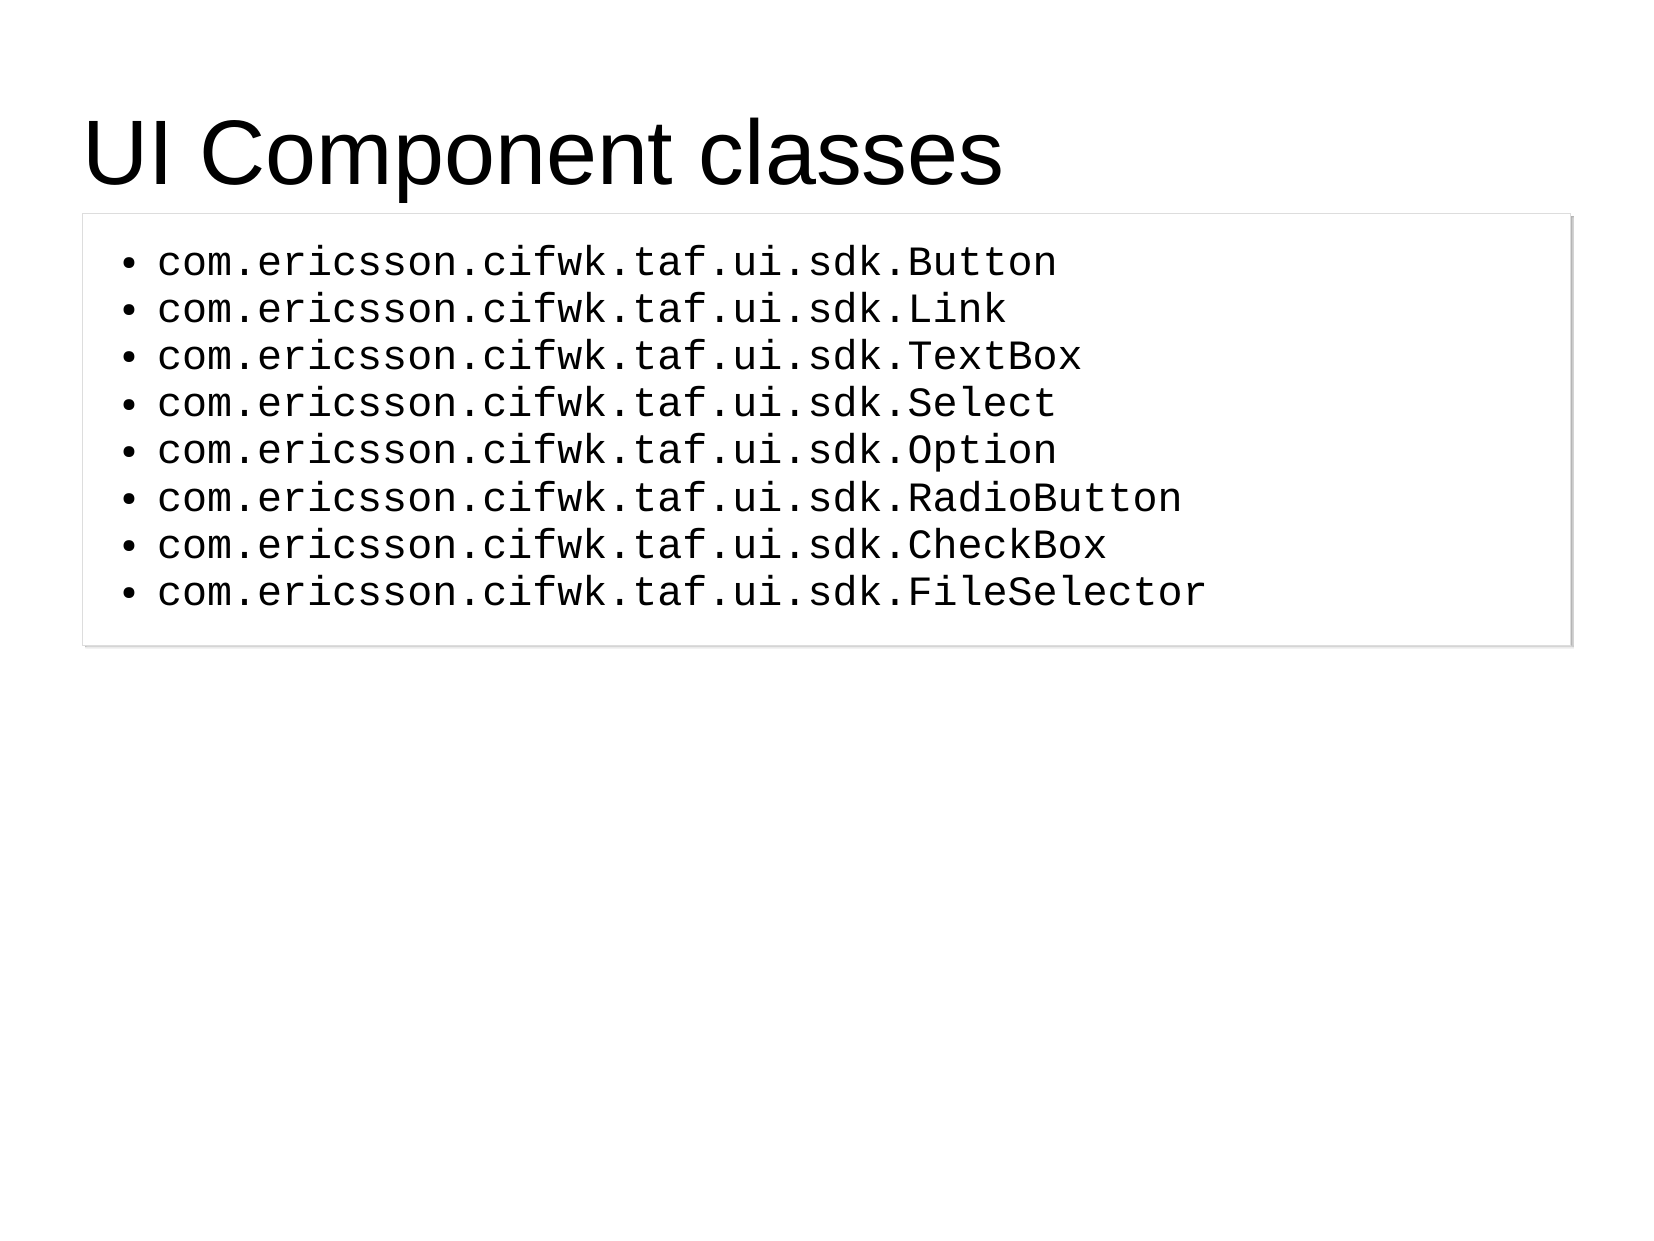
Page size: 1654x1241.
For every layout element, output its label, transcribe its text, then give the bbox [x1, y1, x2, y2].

title UI Component classes [82, 49, 1571, 213]
subtitle com.ericsson.cifwk.taf.ui.sdk.Button com.ericsson.cifwk.taf.ui.sdk.Link com.ericsson.cifwk.taf.ui.sdk.TextBox com.ericsson.cifwk.taf.ui.sdk.Select com.ericsson.cifwk.taf.ui.sdk.Option com.ericsson.cifwk.taf.ui.sdk.RadioButton com.ericsson.cifwk.taf.ui.sdk.CheckBox com.ericsson.cifwk.taf.ui.sdk.FileSelector [82, 213, 1571, 646]
